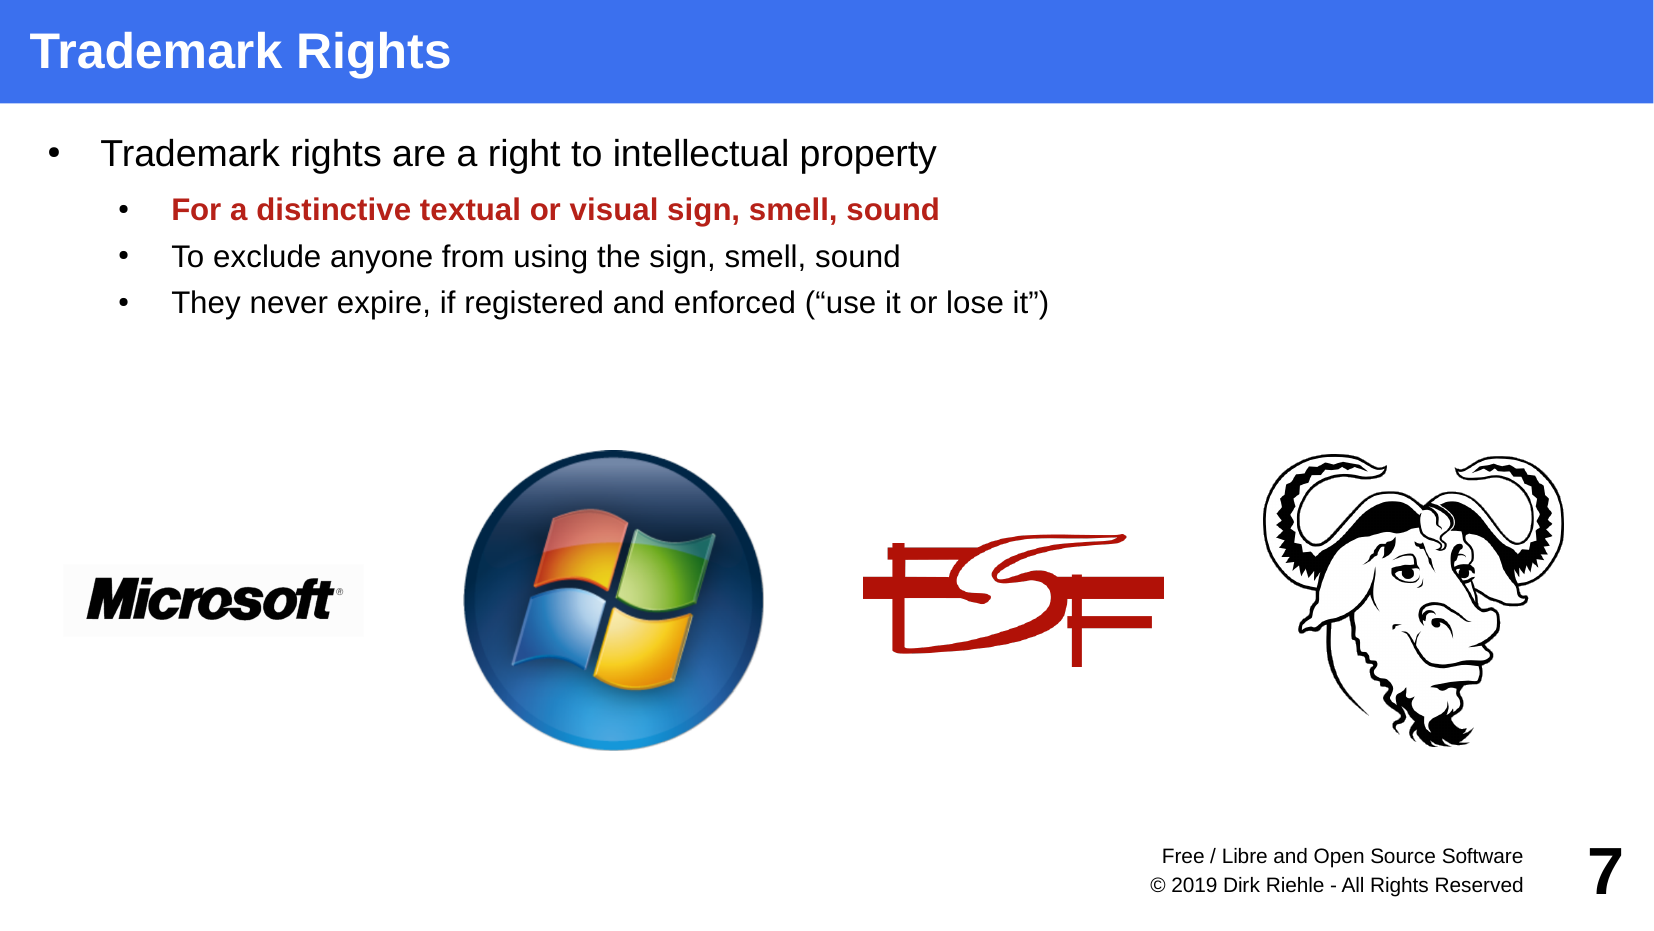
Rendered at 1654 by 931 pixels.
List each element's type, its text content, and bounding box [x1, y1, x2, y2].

title Trademark Rights [0, 0, 1654, 104]
picture [63, 564, 364, 637]
picture [863, 534, 1164, 667]
picture [1263, 454, 1564, 747]
picture [463, 450, 764, 751]
list Trademark rights are a right to intellectual property For a distinctive textual or visual sign, smell, sound To exclude anyone from using the sign, smell, sound They never expire, if registered and enforced (“use it or lose it”) [29, 132, 1625, 813]
